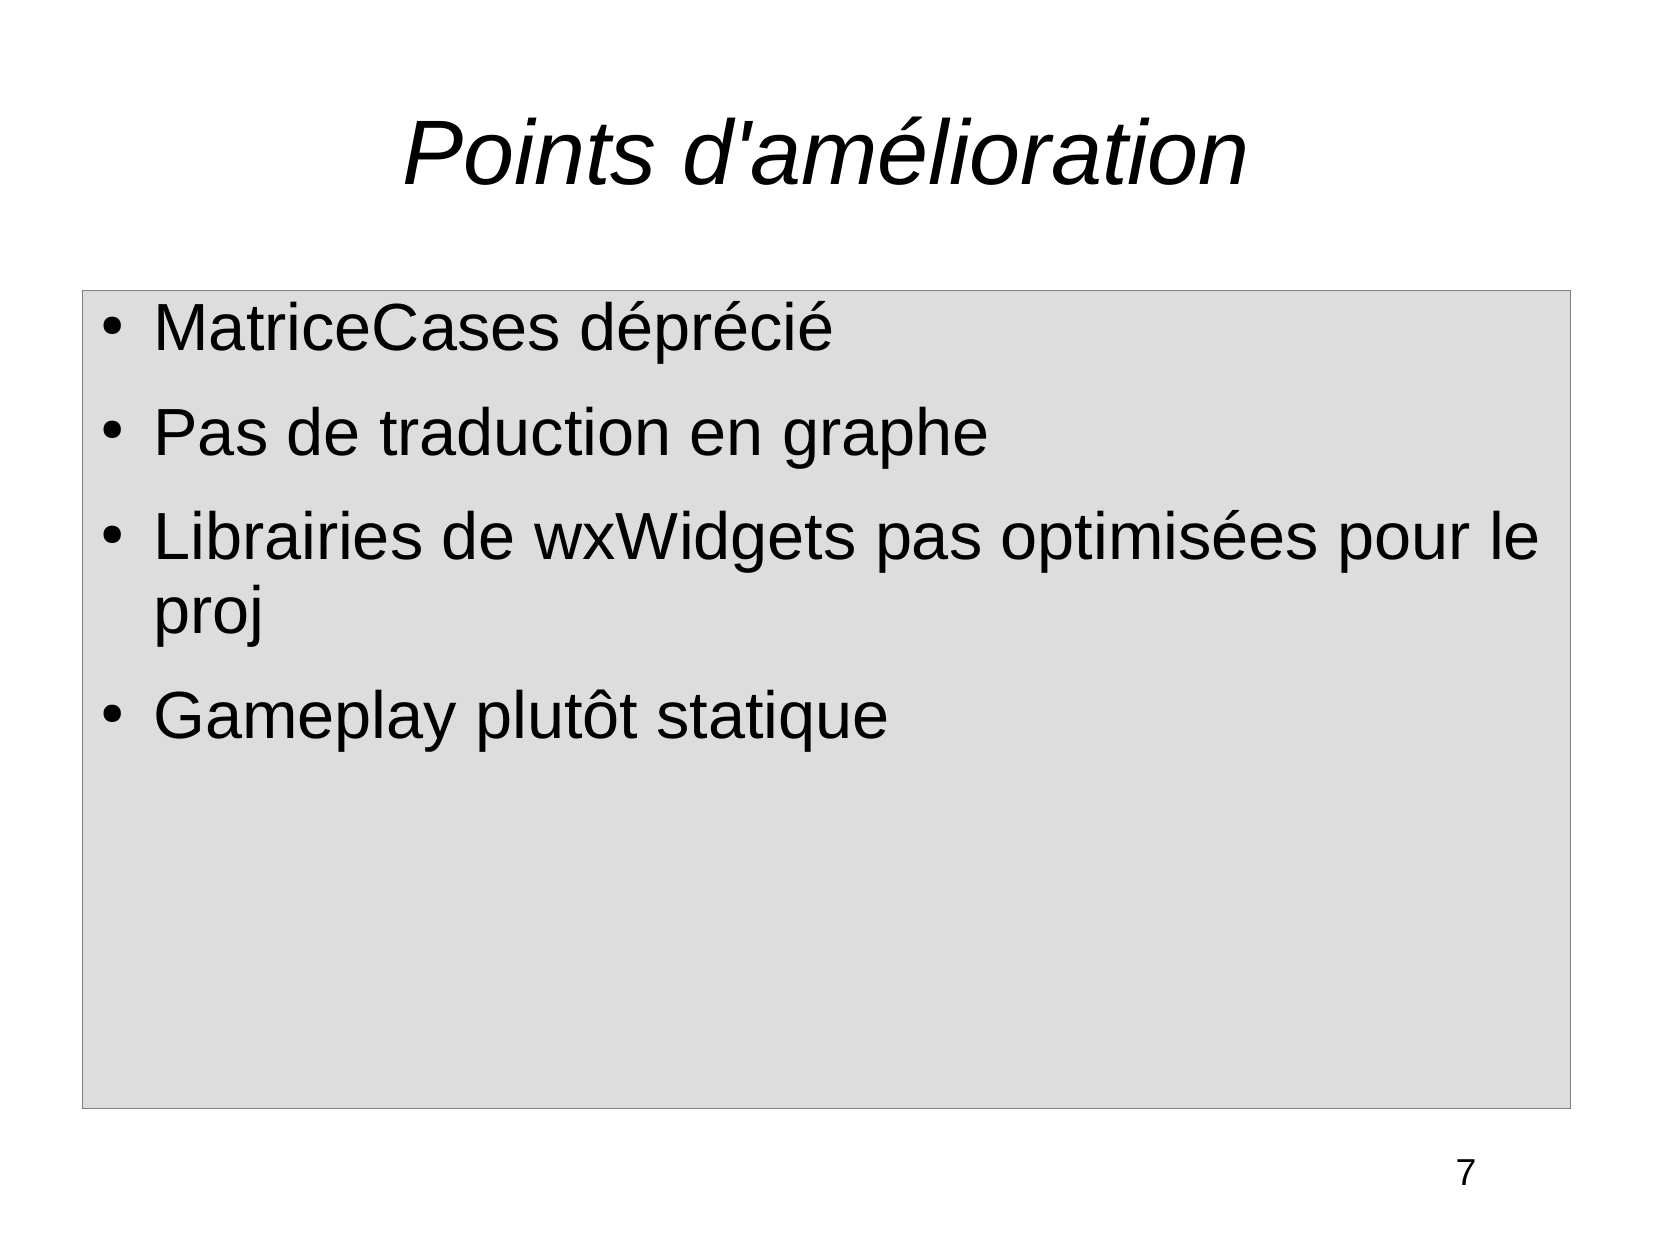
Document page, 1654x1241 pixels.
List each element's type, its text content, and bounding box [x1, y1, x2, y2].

list MatriceCases déprécié Pas de traduction en graphe Librairies de wxWidgets pas optimisées pour le proj Gameplay plutôt statique [82, 290, 1571, 1109]
title Points d'amélioration [82, 49, 1571, 257]
